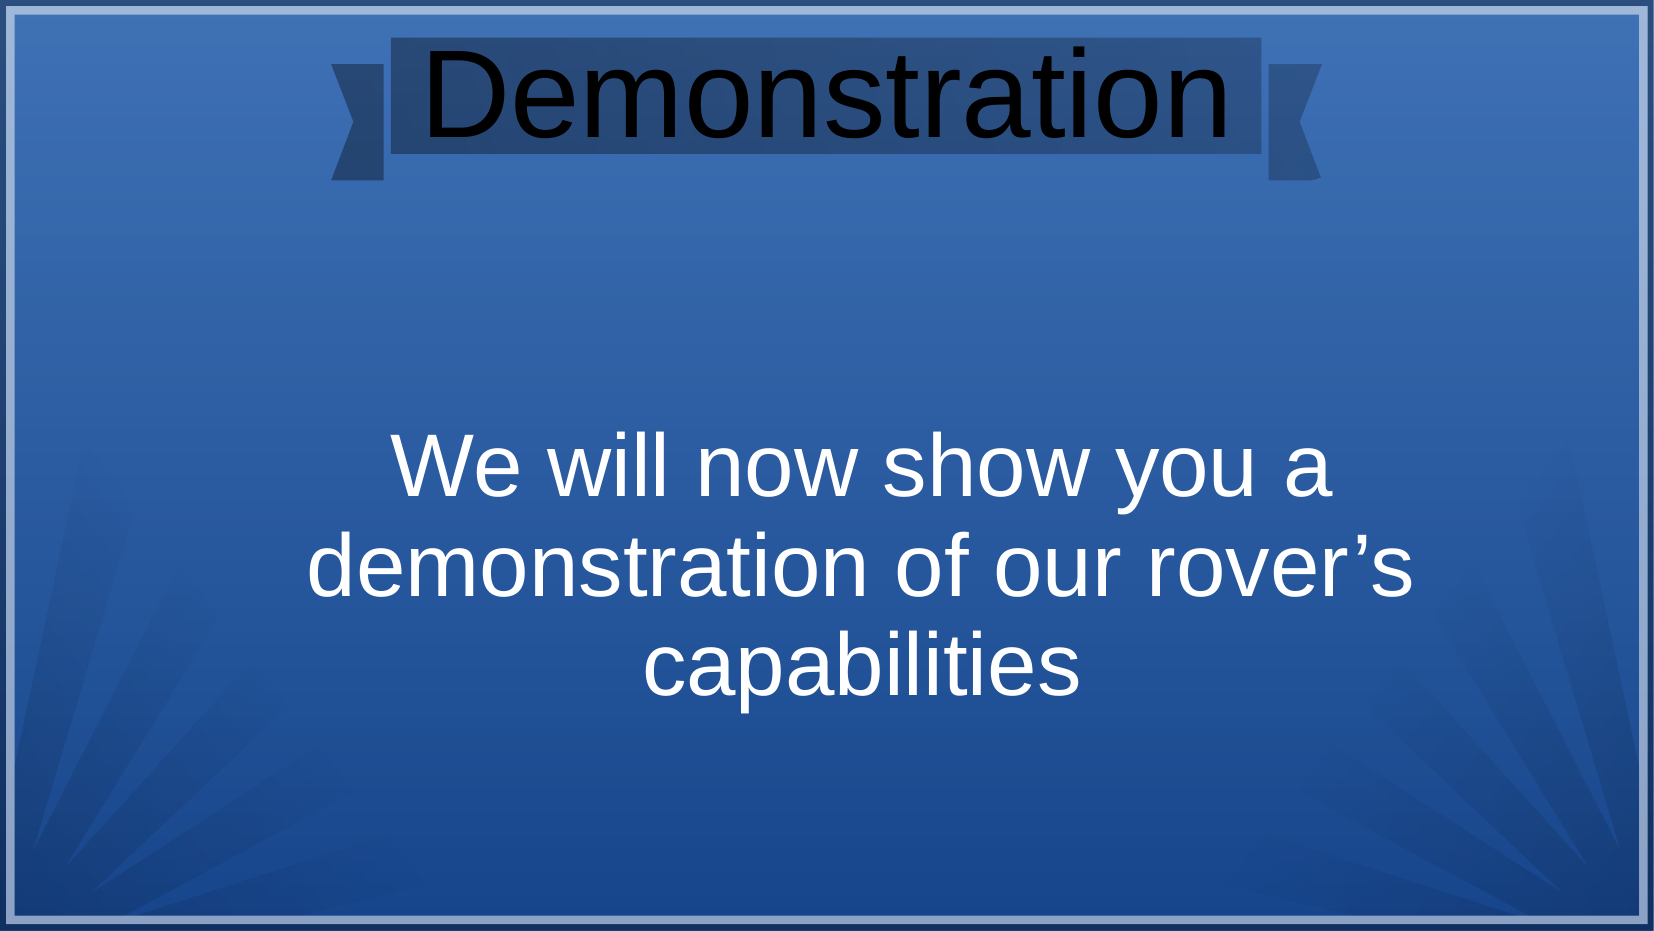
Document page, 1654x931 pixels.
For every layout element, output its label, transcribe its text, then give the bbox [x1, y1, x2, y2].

list We will now show you a demonstration of our rover’s capabilities [82, 416, 1571, 931]
title Demonstration [389, 24, 1264, 165]
